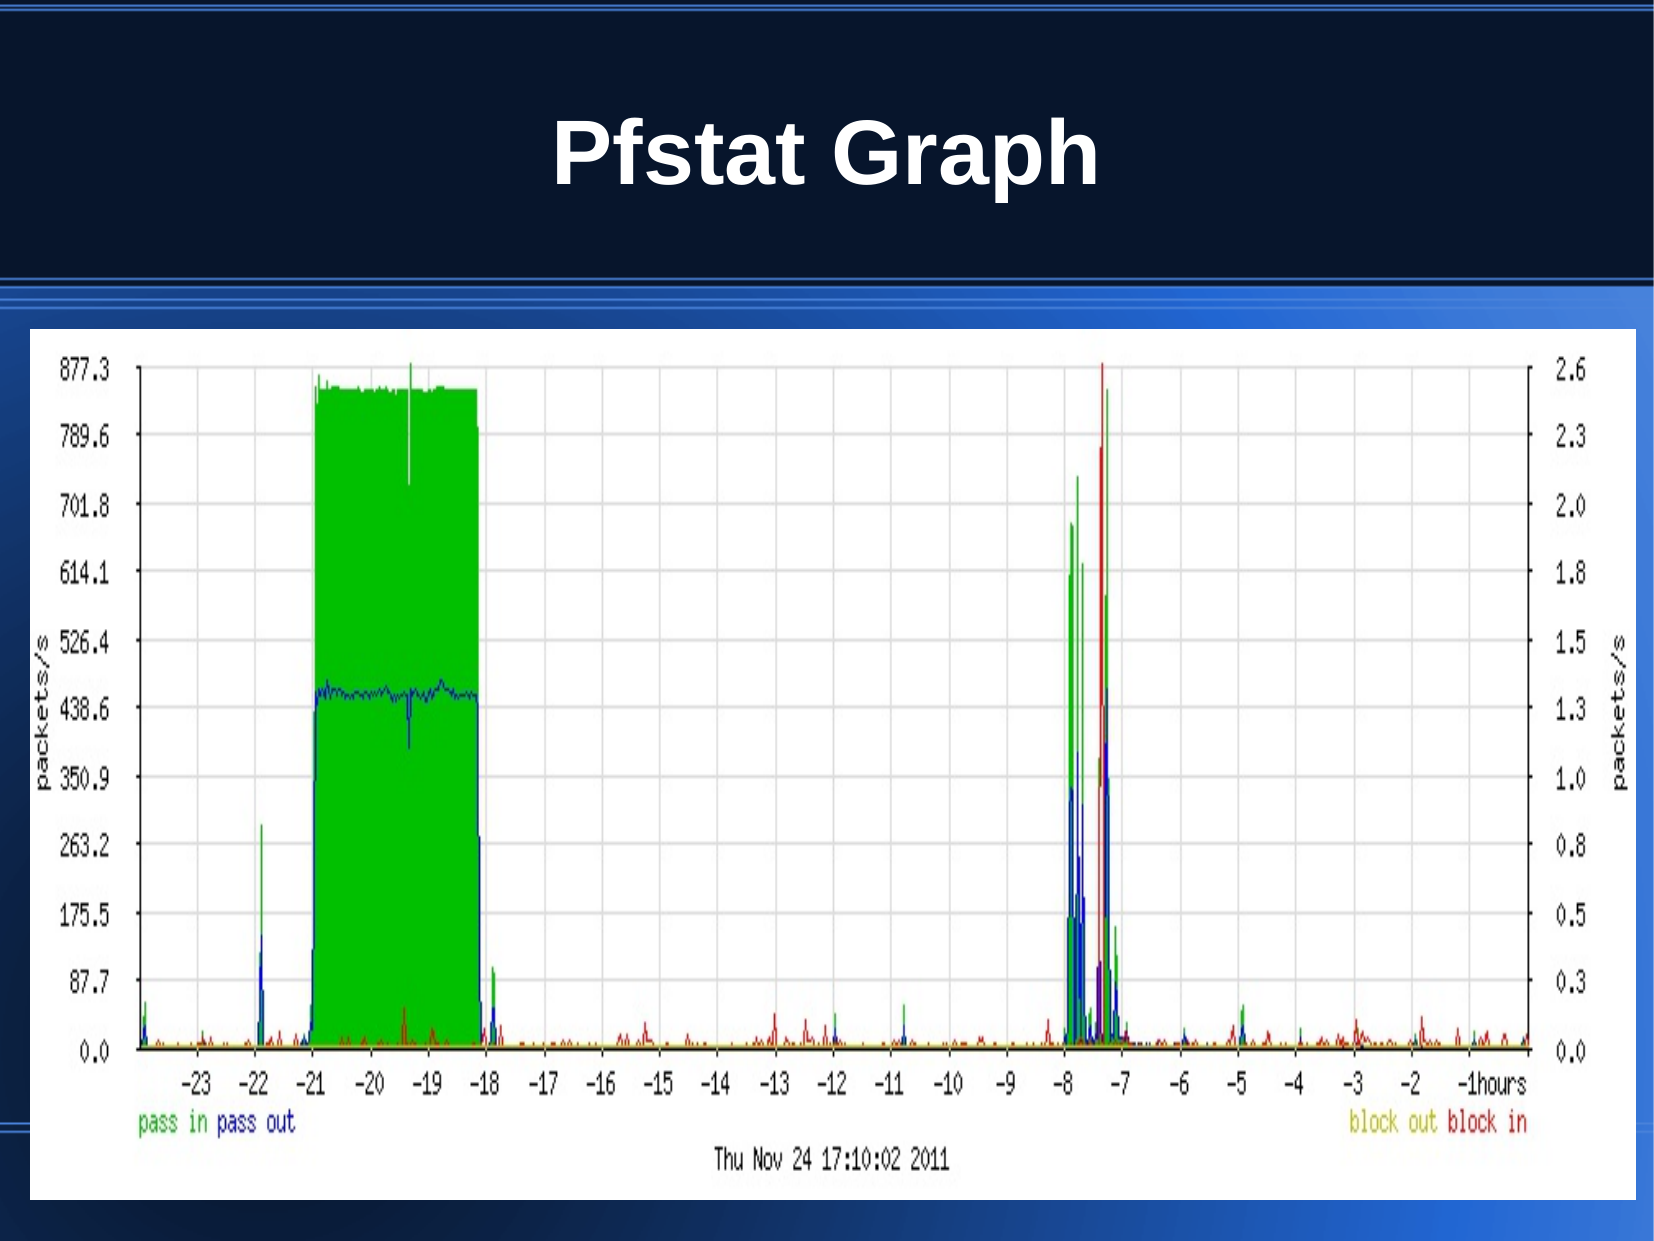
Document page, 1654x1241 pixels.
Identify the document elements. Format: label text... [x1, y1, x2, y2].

picture [0, 0, 1654, 1241]
title Pfstat Graph [82, 49, 1571, 257]
